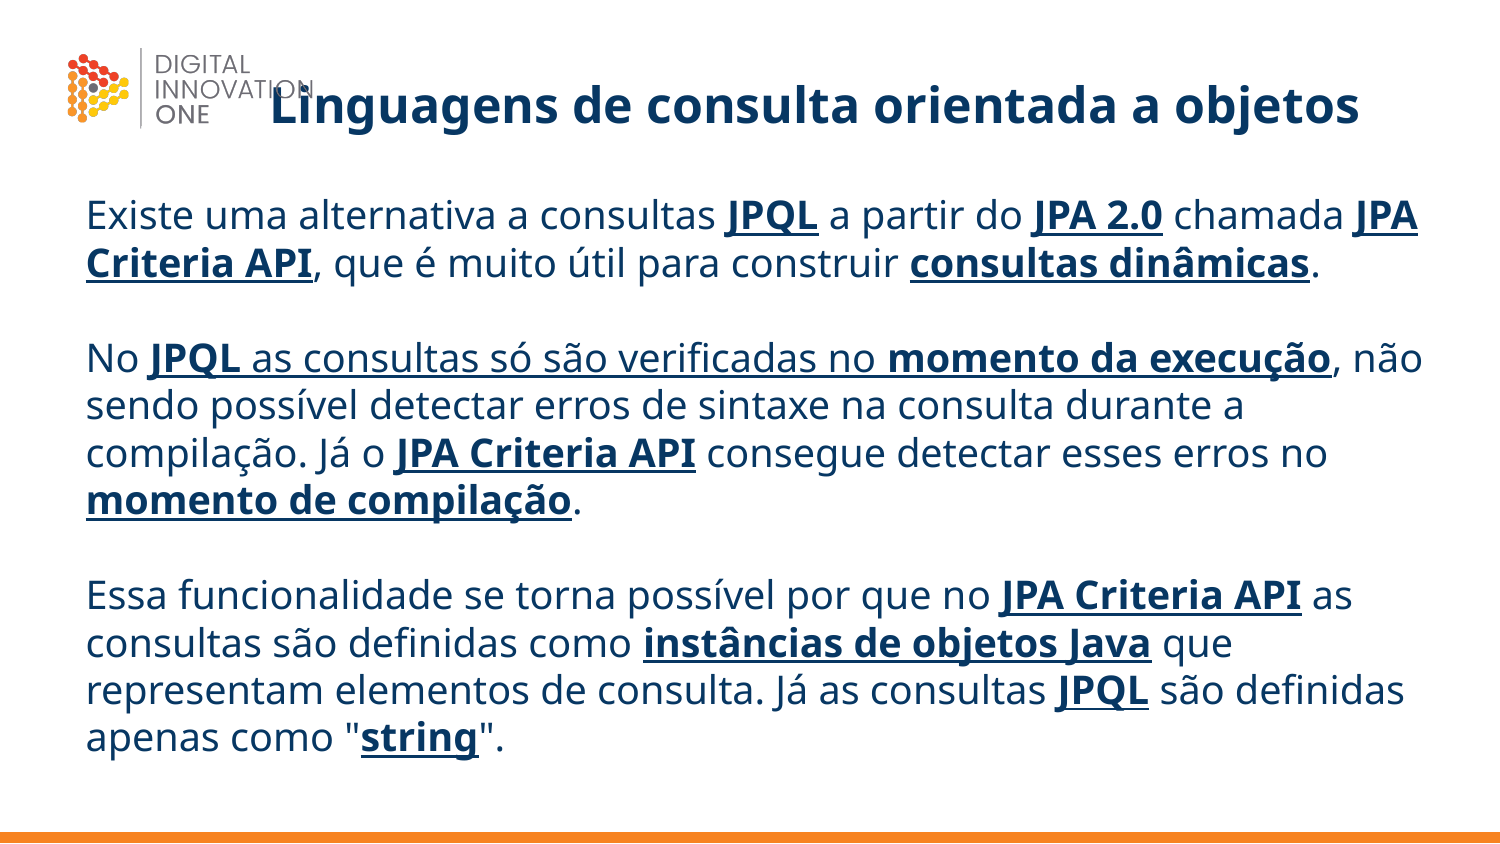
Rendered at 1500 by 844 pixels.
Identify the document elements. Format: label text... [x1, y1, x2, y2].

picture [51, 39, 330, 137]
text_box [0, 832, 1500, 843]
subtitle Linguagens de consulta orientada a objetos [330, 65, 1449, 127]
text_box Existe uma alternativa a consultas JPQL a partir do JPA 2.0 chamada JPA Criteria API, que é muito útil para construir consultas dinâmicas. No JPQL as consultas só são verificadas no momento da execução, não sendo possível detectar erros de sintaxe na consulta durante a compilação. Já o JPA Criteria API consegue detectar esses erros no momento de compilação. Essa funcionalidade se torna possível por que no JPA Criteria API as consultas são definidas como instâncias de objetos Java que representam elementos de consulta. Já as consultas JPQL são definidas apenas como "string". [58, 127, 1449, 764]
